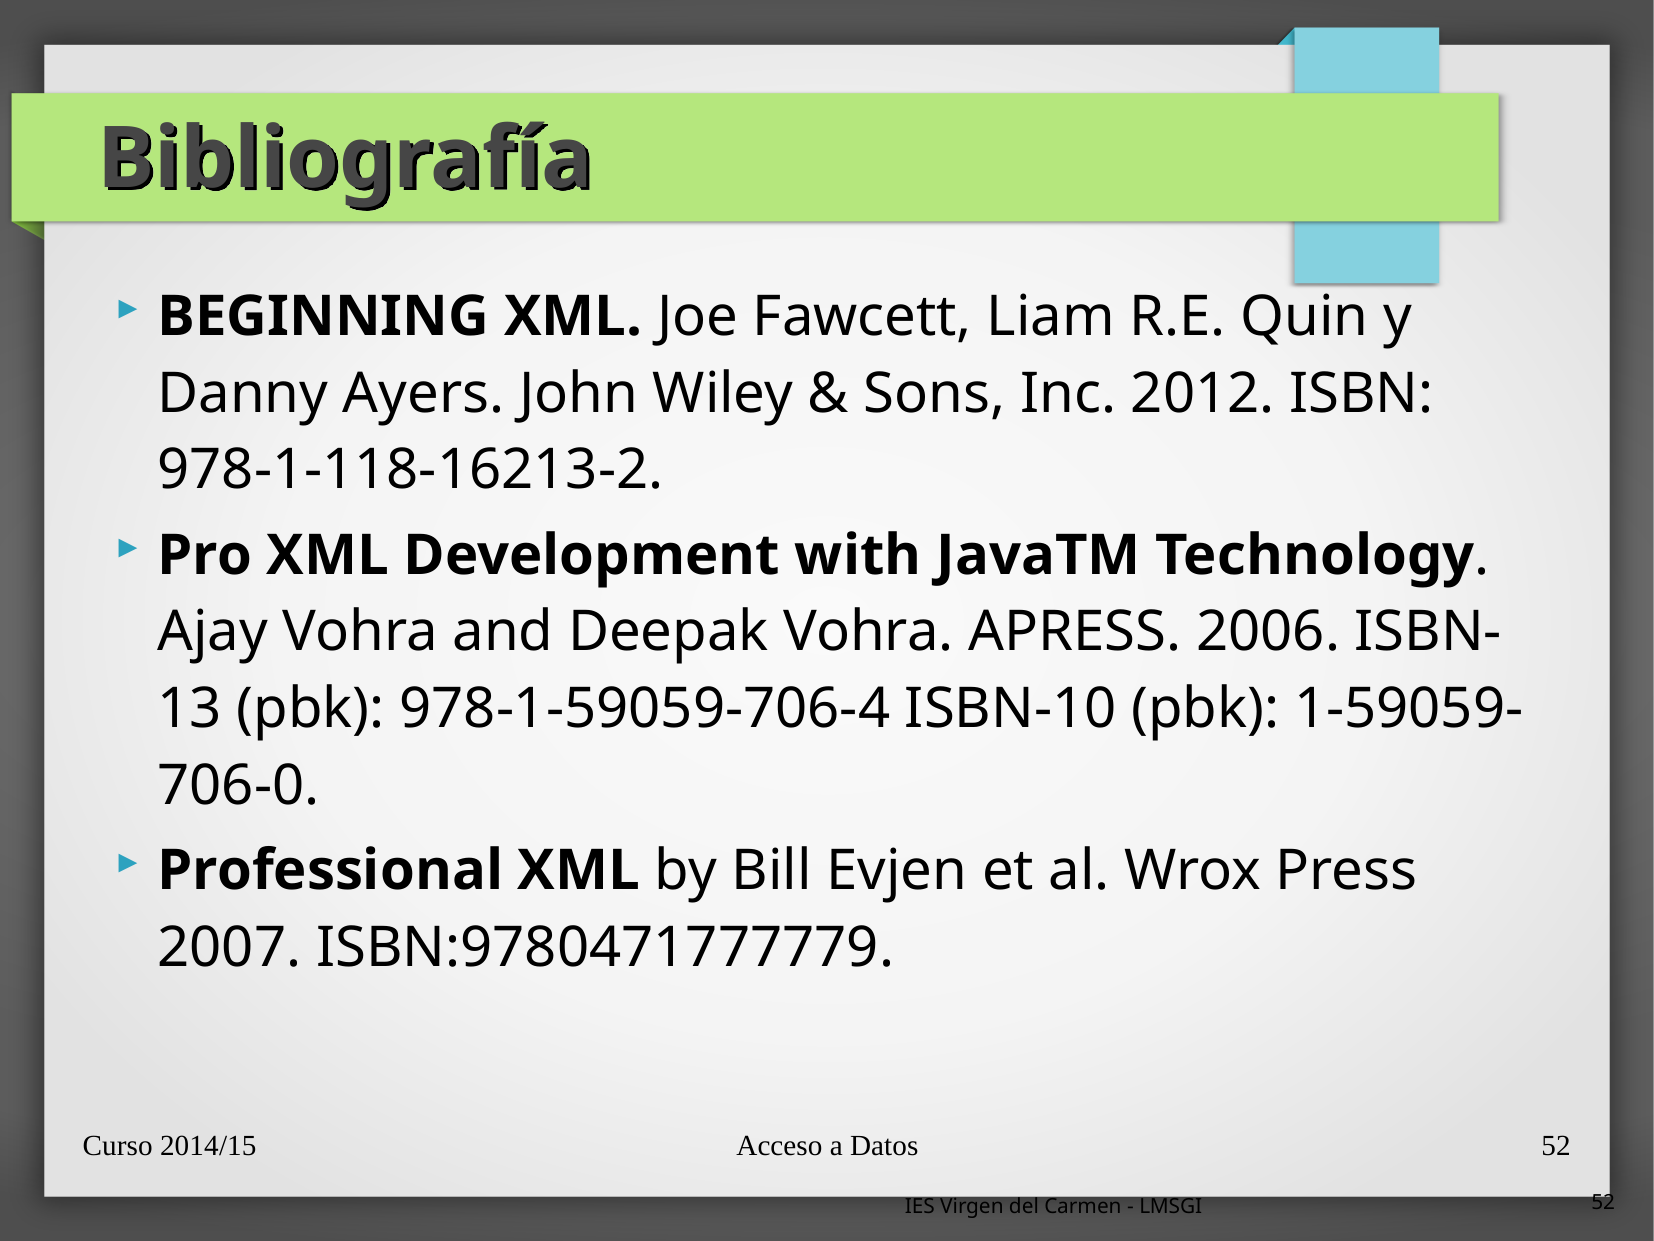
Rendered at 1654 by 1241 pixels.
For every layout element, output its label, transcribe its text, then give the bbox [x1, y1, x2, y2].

title Bibliografía [82, 49, 1571, 257]
picture [0, 0, 1654, 1241]
slide_number <number> [1563, 1158, 1630, 1225]
list BEGINNING XML. Joe Fawcett, Liam R.E. Quin y Danny Ayers. John Wiley & Sons, Inc. 2012. ISBN: 978-1-118-16213-2. Pro XML Development with JavaTM Technology. Ajay Vohra and Deepak Vohra. APRESS. 2006. ISBN-13 (pbk): 978-1-59059-706-4 ISBN-10 (pbk): 1-59059-706-0. Professional XML by Bill Evjen et al. Wrox Press 2007. ISBN:9780471777779. [82, 267, 1571, 1087]
footer IES Virgen del Carmen - LMSGI [792, 1158, 1218, 1225]
